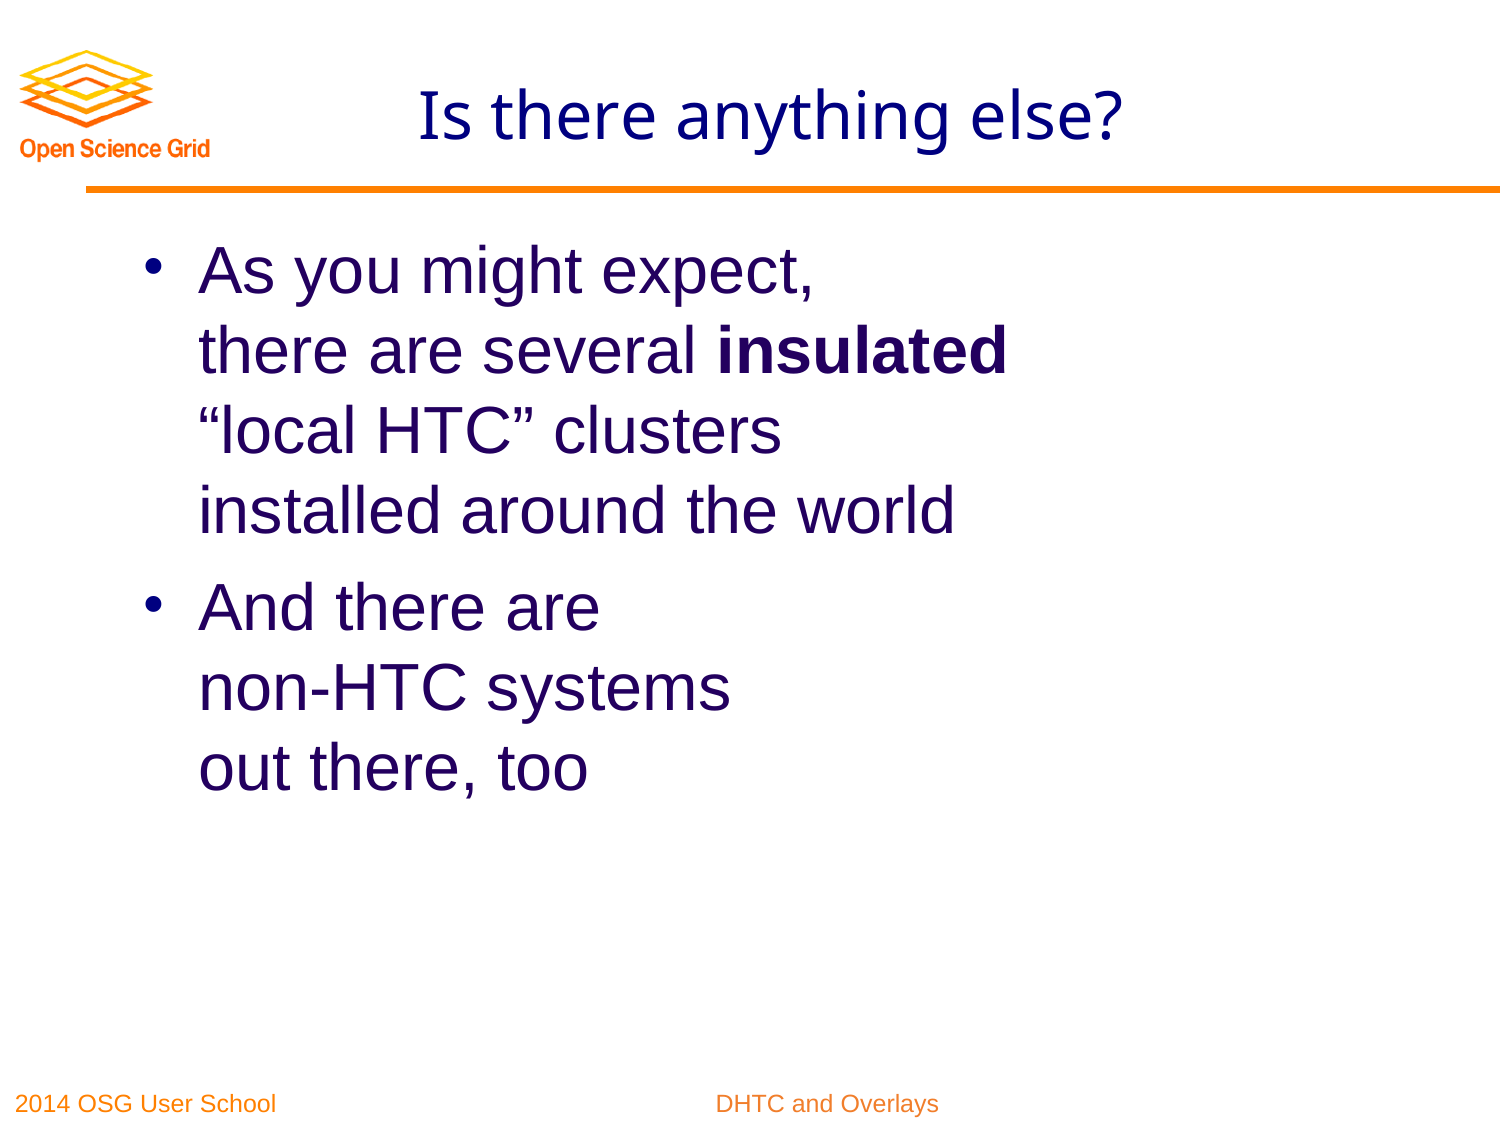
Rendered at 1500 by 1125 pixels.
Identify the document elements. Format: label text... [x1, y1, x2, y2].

title Is there anything else? [201, 18, 1342, 207]
picture [0, 27, 201, 179]
list As you might expect, there are several insulated “local HTC” clusters installed around the world And there are non-HTC systems out there, too [127, 218, 1403, 872]
